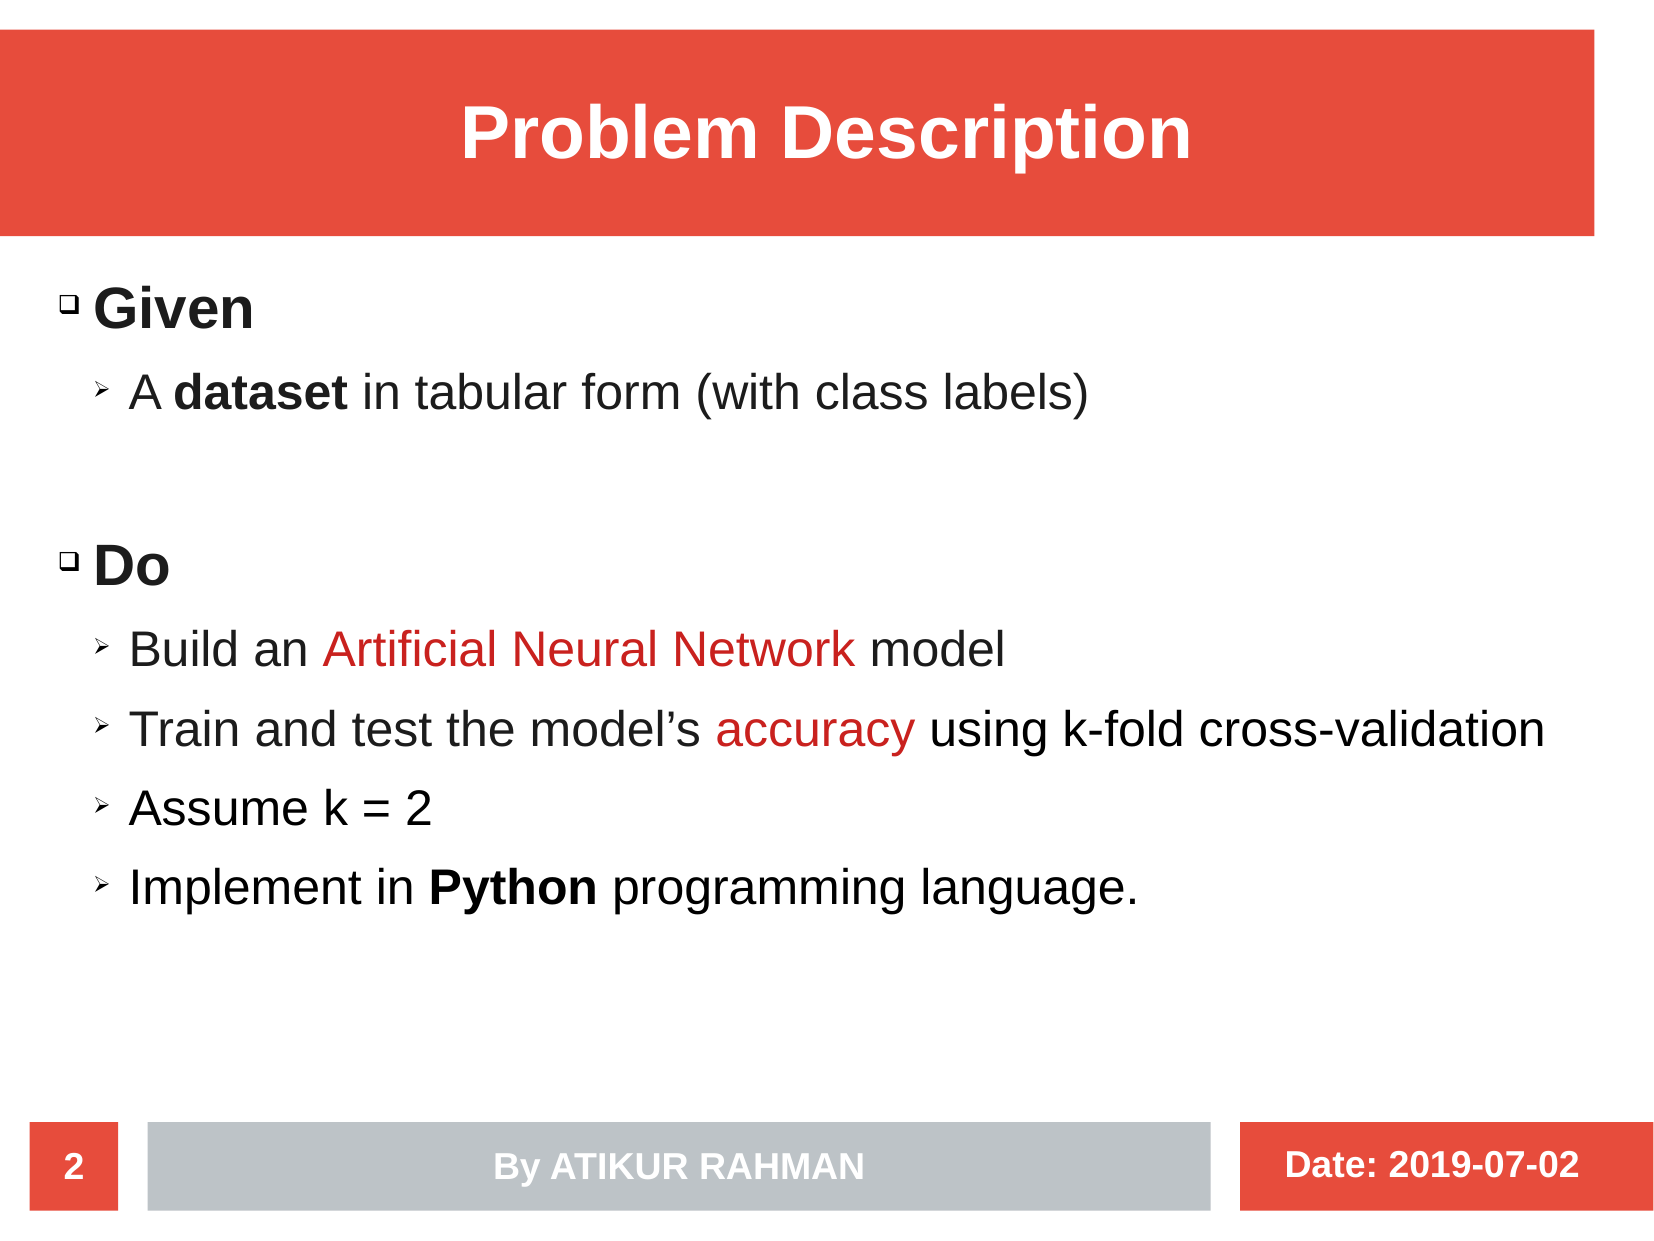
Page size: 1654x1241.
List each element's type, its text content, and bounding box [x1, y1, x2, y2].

list Given A dataset in tabular form (with class labels) Do Build an Artificial Neural Network model Train and test the model’s accuracy using k-fold cross-validation Assume k = 2 Implement in Python programming language. [57, 275, 1564, 1044]
title Problem Description [266, 59, 1388, 207]
